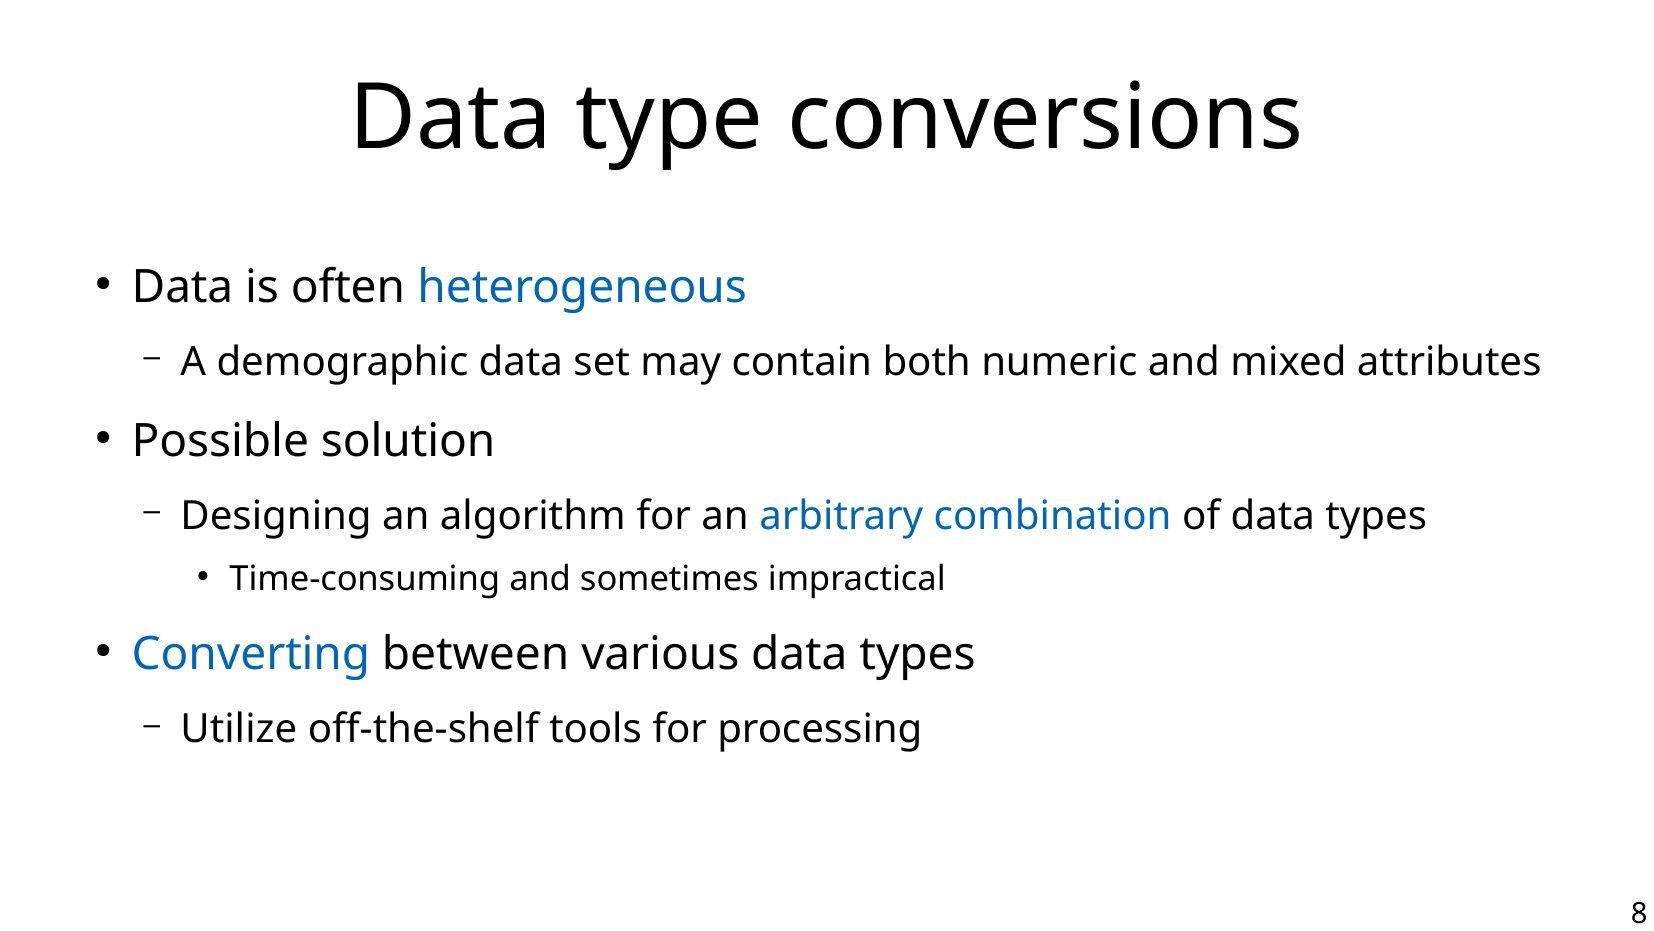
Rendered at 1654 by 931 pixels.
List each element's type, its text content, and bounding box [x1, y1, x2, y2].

list Data is often heterogeneous A demographic data set may contain both numeric and mixed attributes Possible solution Designing an algorithm for an arbitrary combination of data types Time-consuming and sometimes impractical Converting between various data types Utilize off-the-shelf tools for processing [82, 253, 1571, 793]
title Data type conversions [82, 1, 1571, 226]
